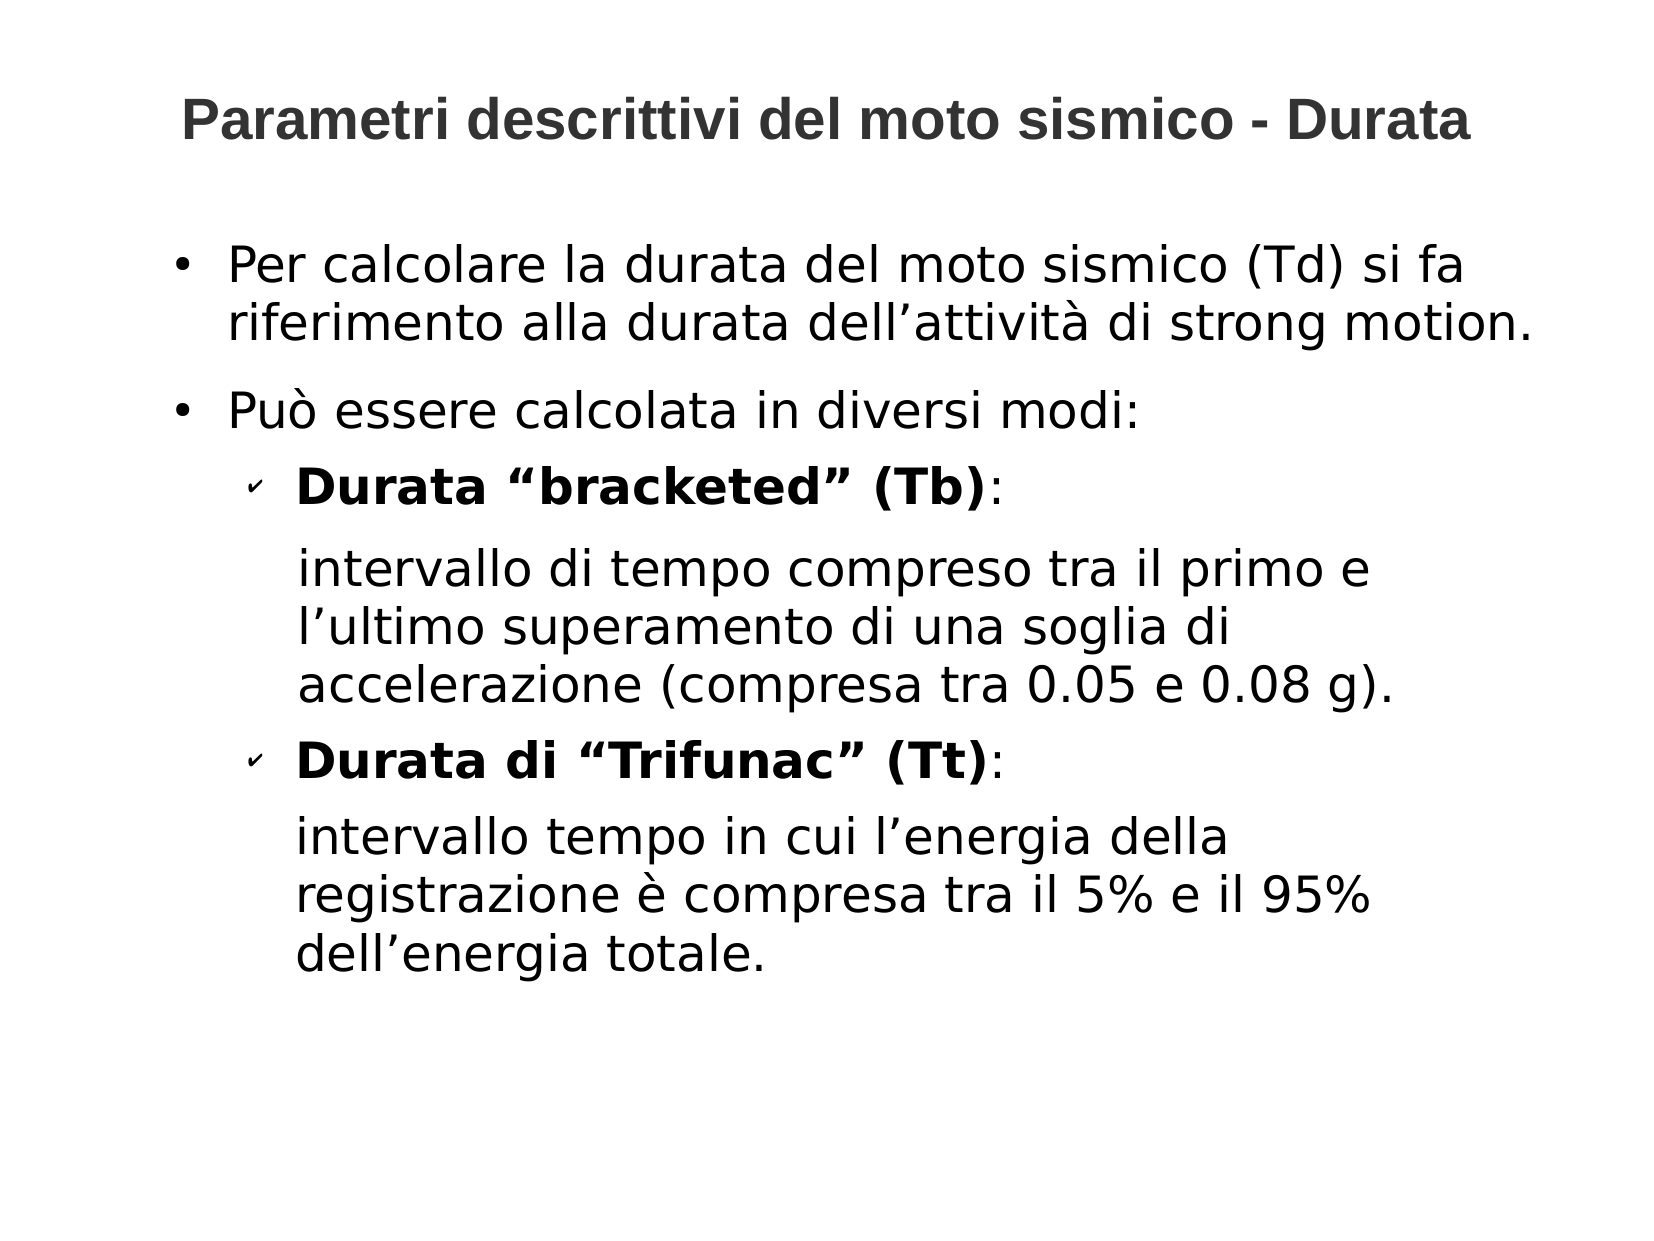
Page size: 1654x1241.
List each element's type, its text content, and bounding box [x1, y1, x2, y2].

title Parametri descrittivi del moto sismico - Durata [82, 49, 1571, 189]
list Per calcolare la durata del moto sismico (Td) si fa riferimento alla durata dell’attività di strong motion. Può essere calcolata in diversi modi: Durata “bracketed” (Tb): intervallo di tempo compreso tra il primo e l’ultimo superamento di una soglia di accelerazione (compresa tra 0.05 e 0.08 g). Durata di “Trifunac” (Tt): intervallo tempo in cui l’energia della registrazione è compresa tra il 5% e il 95% dell’energia totale. [82, 236, 1571, 1182]
